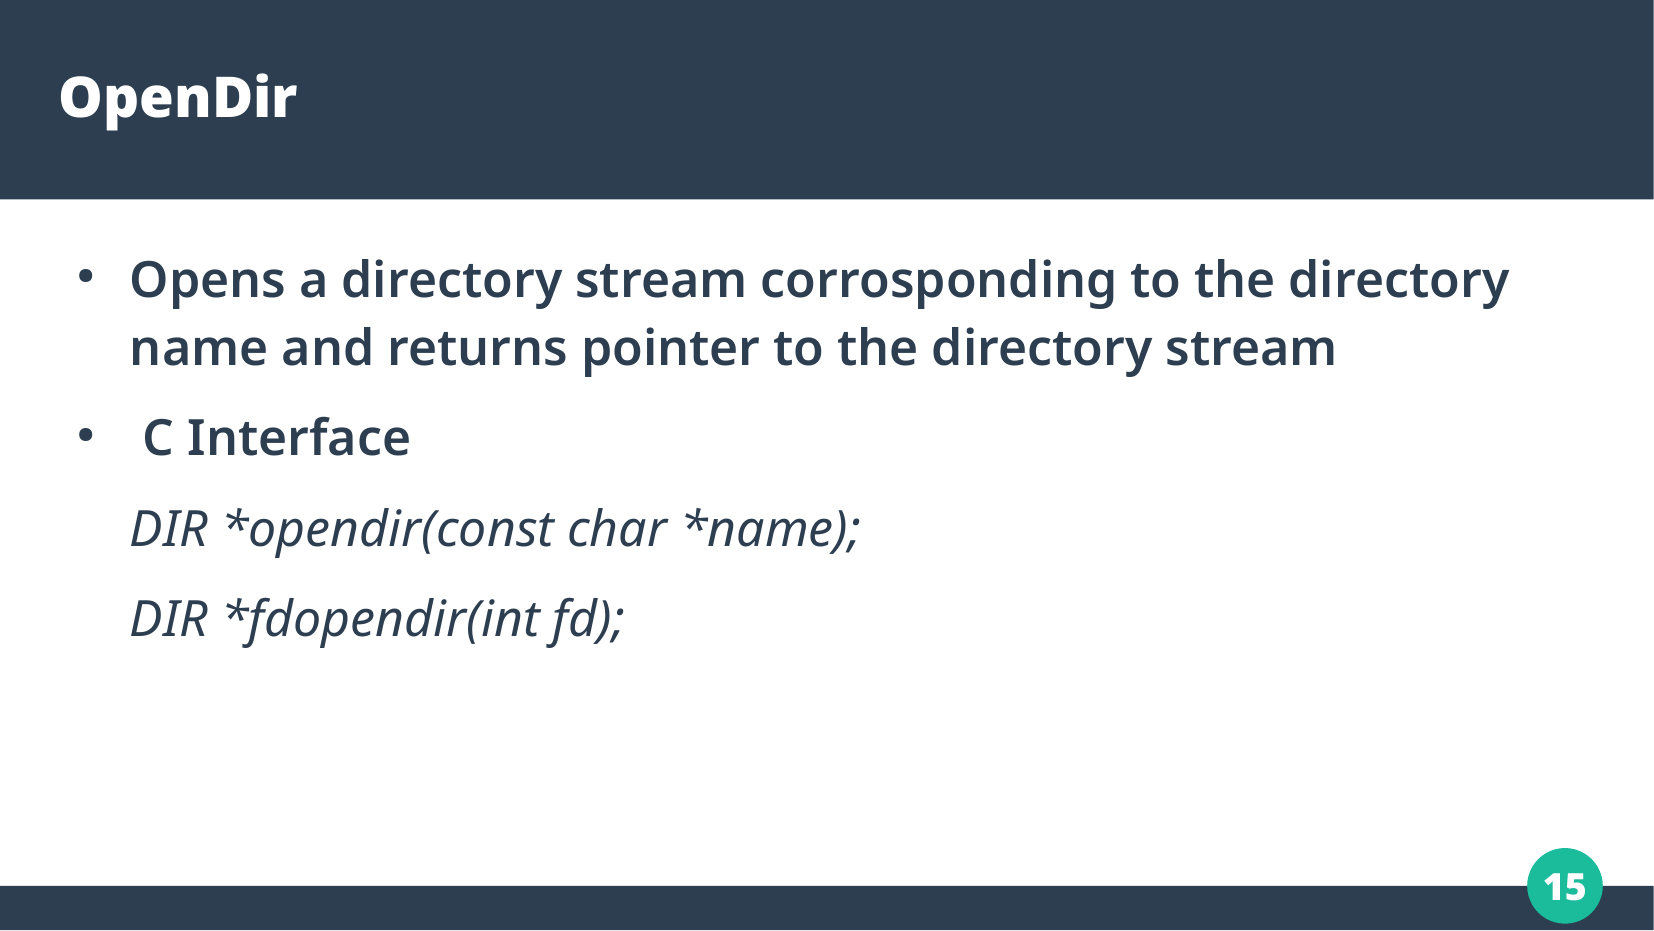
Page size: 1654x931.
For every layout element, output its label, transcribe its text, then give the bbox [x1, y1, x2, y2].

title OpenDir [59, 37, 1595, 155]
list Opens a directory stream corrosponding to the directory name and returns pointer to the directory stream C Interface DIR *opendir(const char *name); DIR *fdopendir(int fd); [59, 243, 1595, 864]
